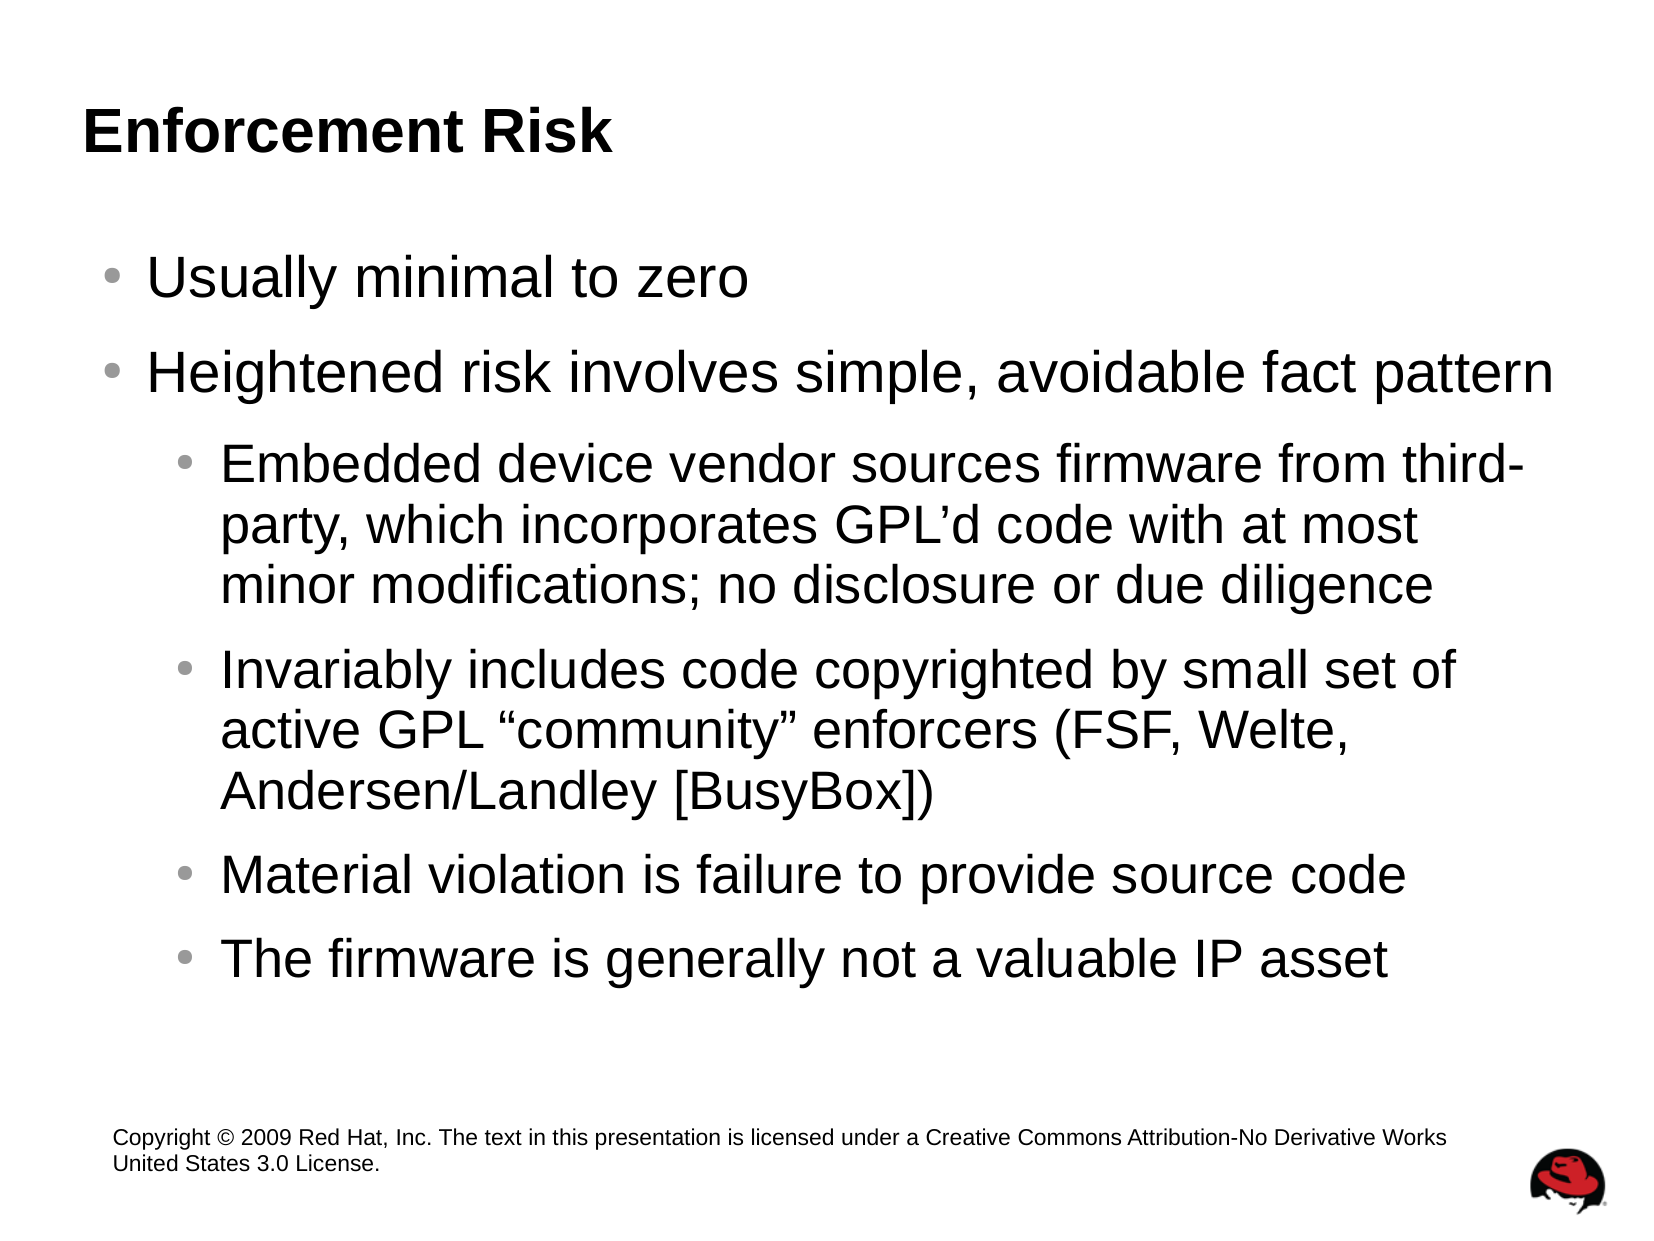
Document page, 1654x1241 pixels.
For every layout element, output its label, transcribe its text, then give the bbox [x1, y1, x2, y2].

picture [1529, 1146, 1613, 1224]
list Usually minimal to zero Heightened risk involves simple, avoidable fact pattern Embedded device vendor sources firmware from third-party, which incorporates GPL’d code with at most minor modifications; no disclosure or due diligence Invariably includes code copyrighted by small set of active GPL “community” enforcers (FSF, Welte, Andersen/Landley [BusyBox]) Material violation is failure to provide source code The firmware is generally not a valuable IP asset [86, 244, 1576, 1024]
title Enforcement Risk [82, 45, 1571, 218]
